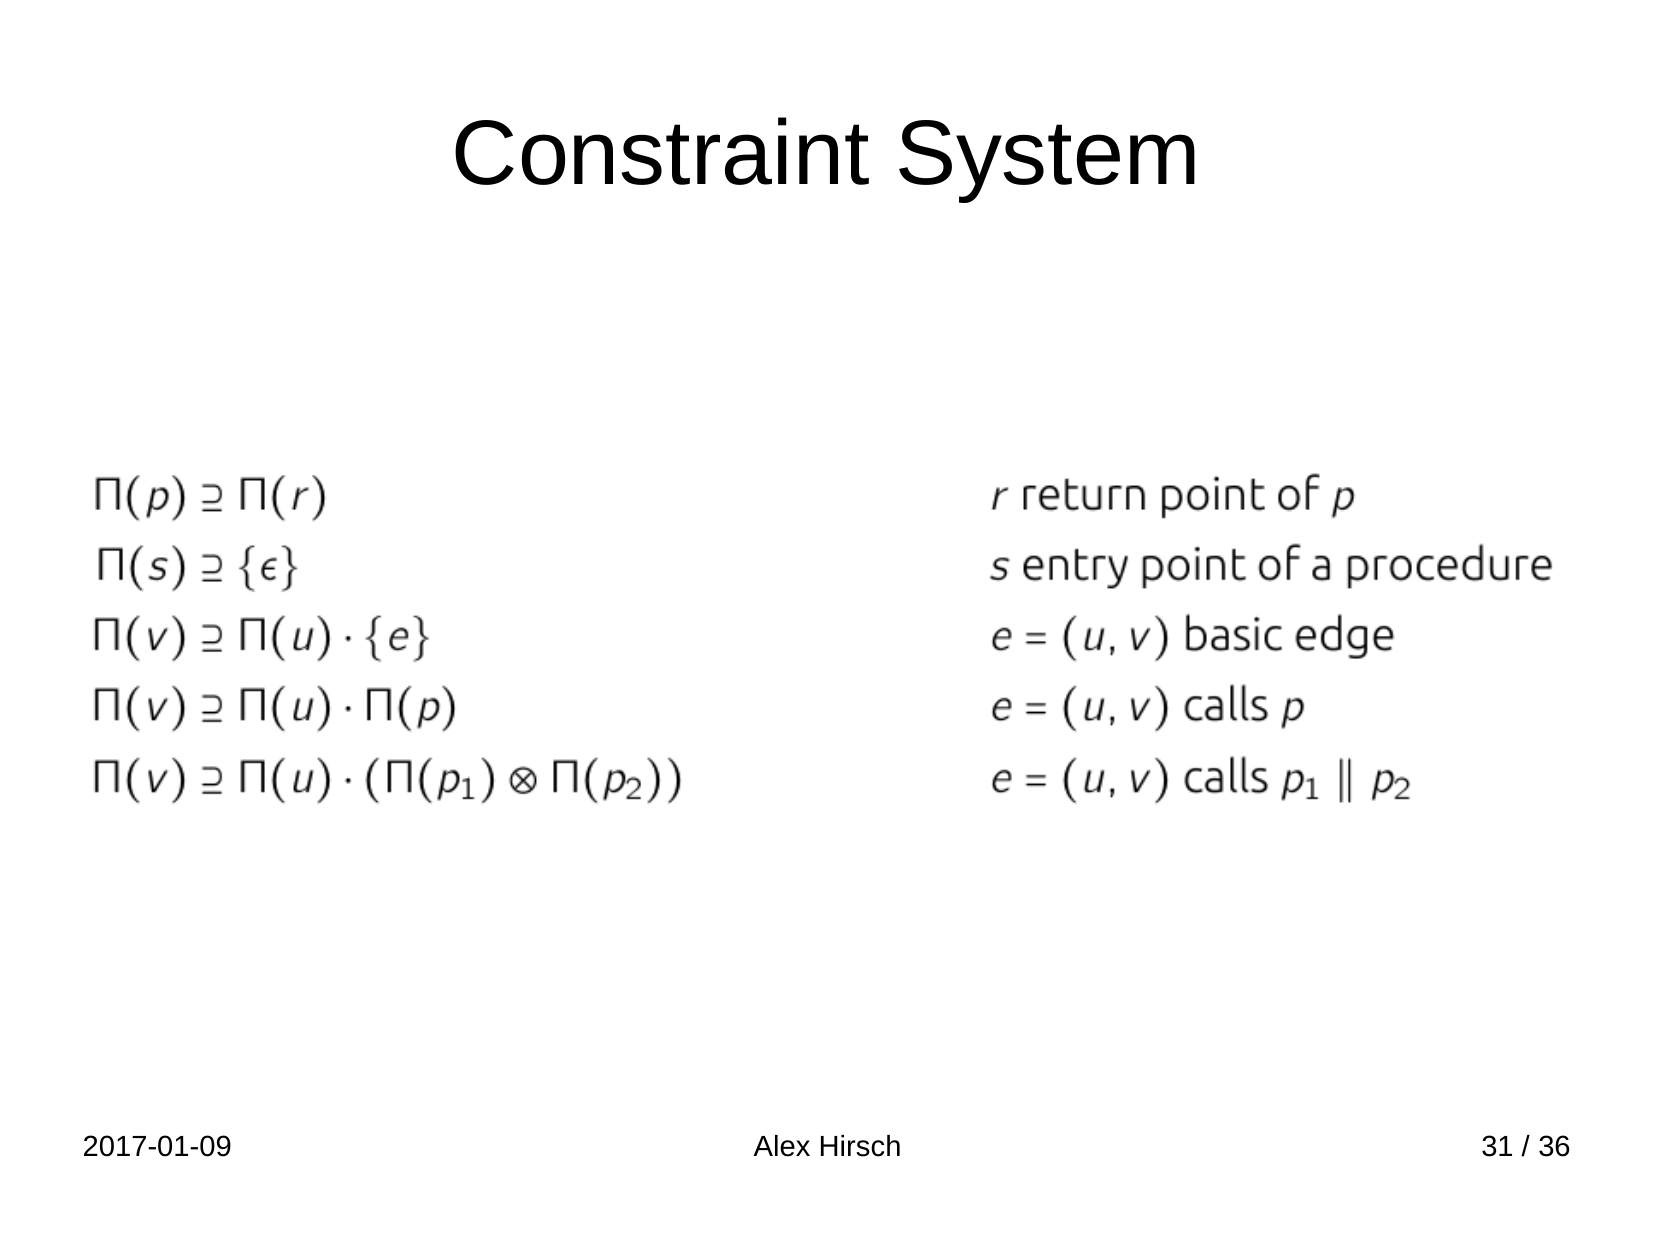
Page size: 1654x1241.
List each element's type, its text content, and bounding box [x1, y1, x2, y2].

picture [82, 462, 1571, 837]
title Constraint System [82, 49, 1571, 257]
